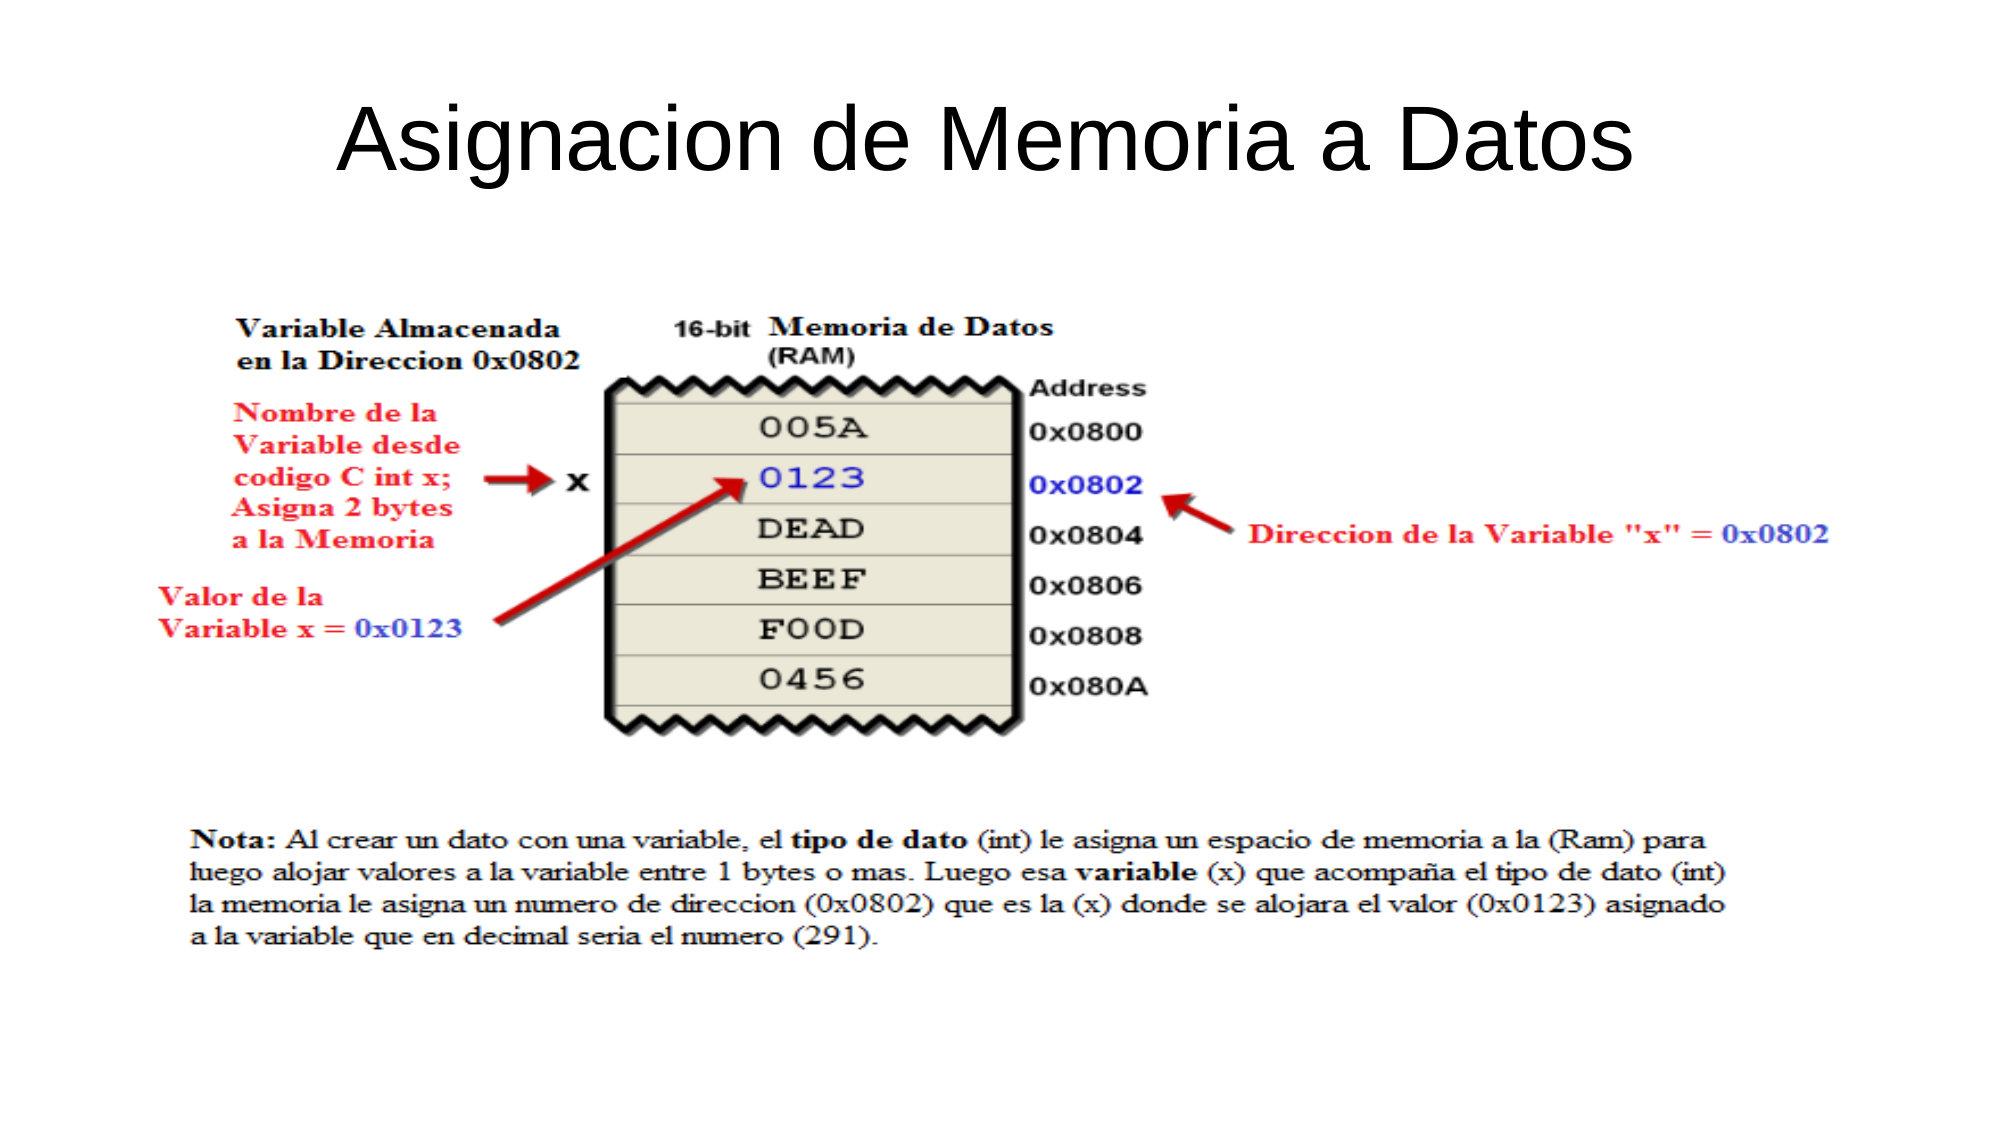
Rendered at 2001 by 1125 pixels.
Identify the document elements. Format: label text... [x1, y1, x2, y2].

picture [118, 265, 1890, 975]
title Asignacion de Memoria a Datos [99, 44, 1900, 233]
